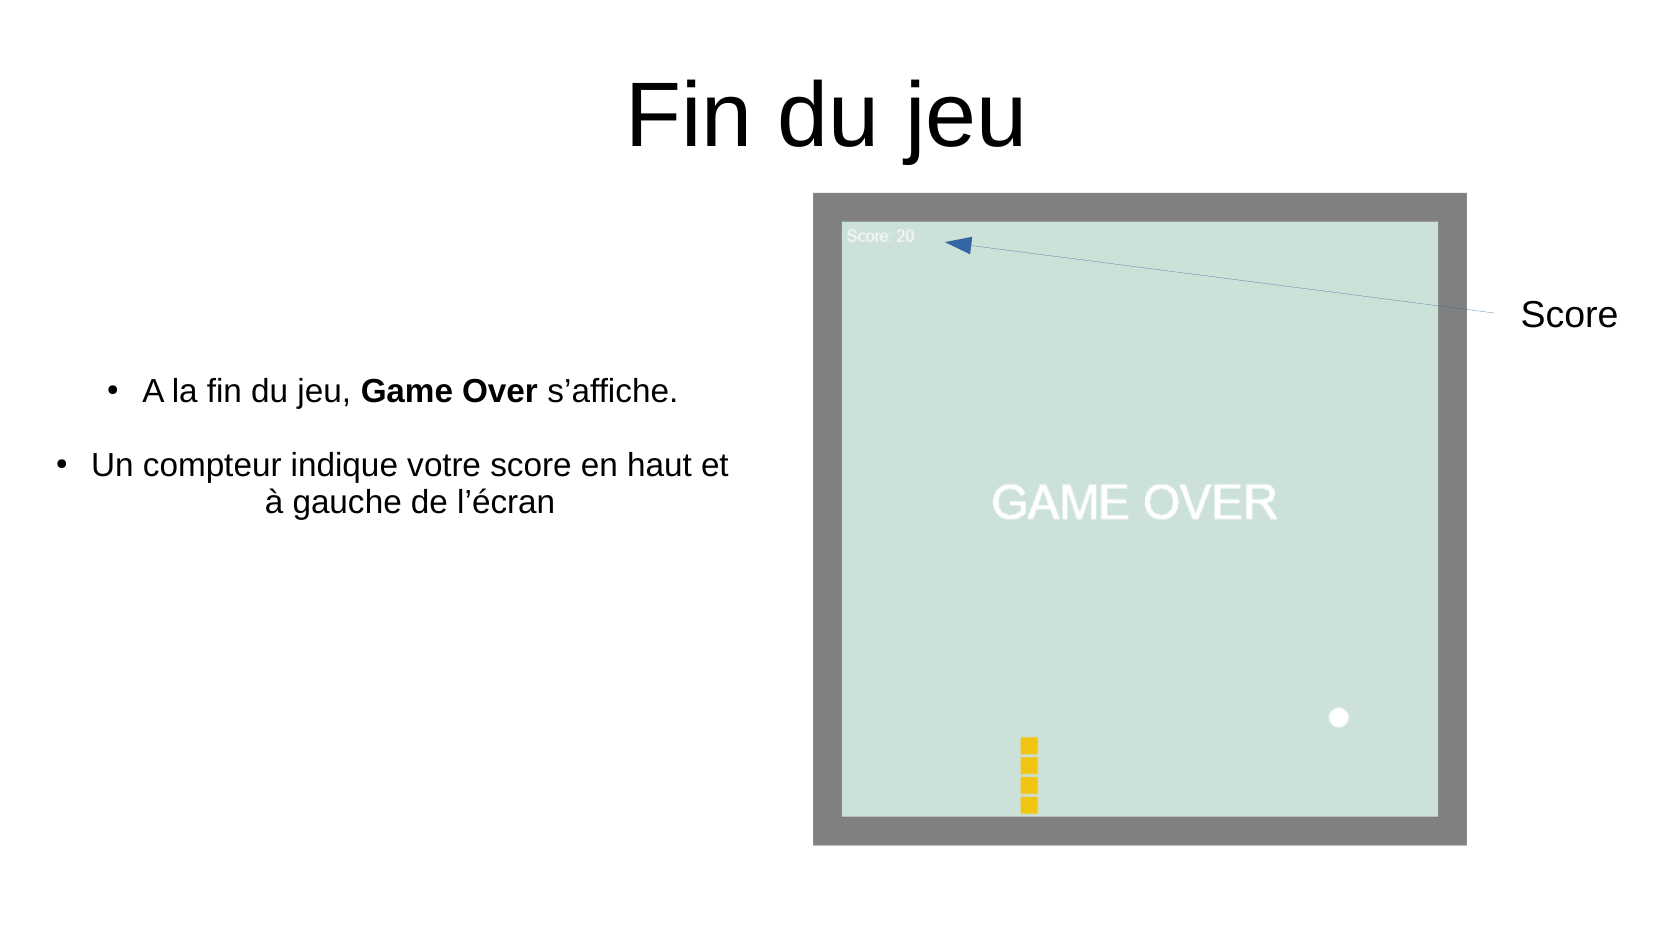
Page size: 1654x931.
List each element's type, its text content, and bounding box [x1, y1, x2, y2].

picture [802, 183, 1477, 850]
text_box Score [1505, 285, 1634, 343]
subtitle A la fin du jeu, Game Over s’affiche. Un compteur indique votre score en haut et à gauche de l’écran [47, 291, 739, 638]
title Fin du jeu [82, 37, 1571, 193]
